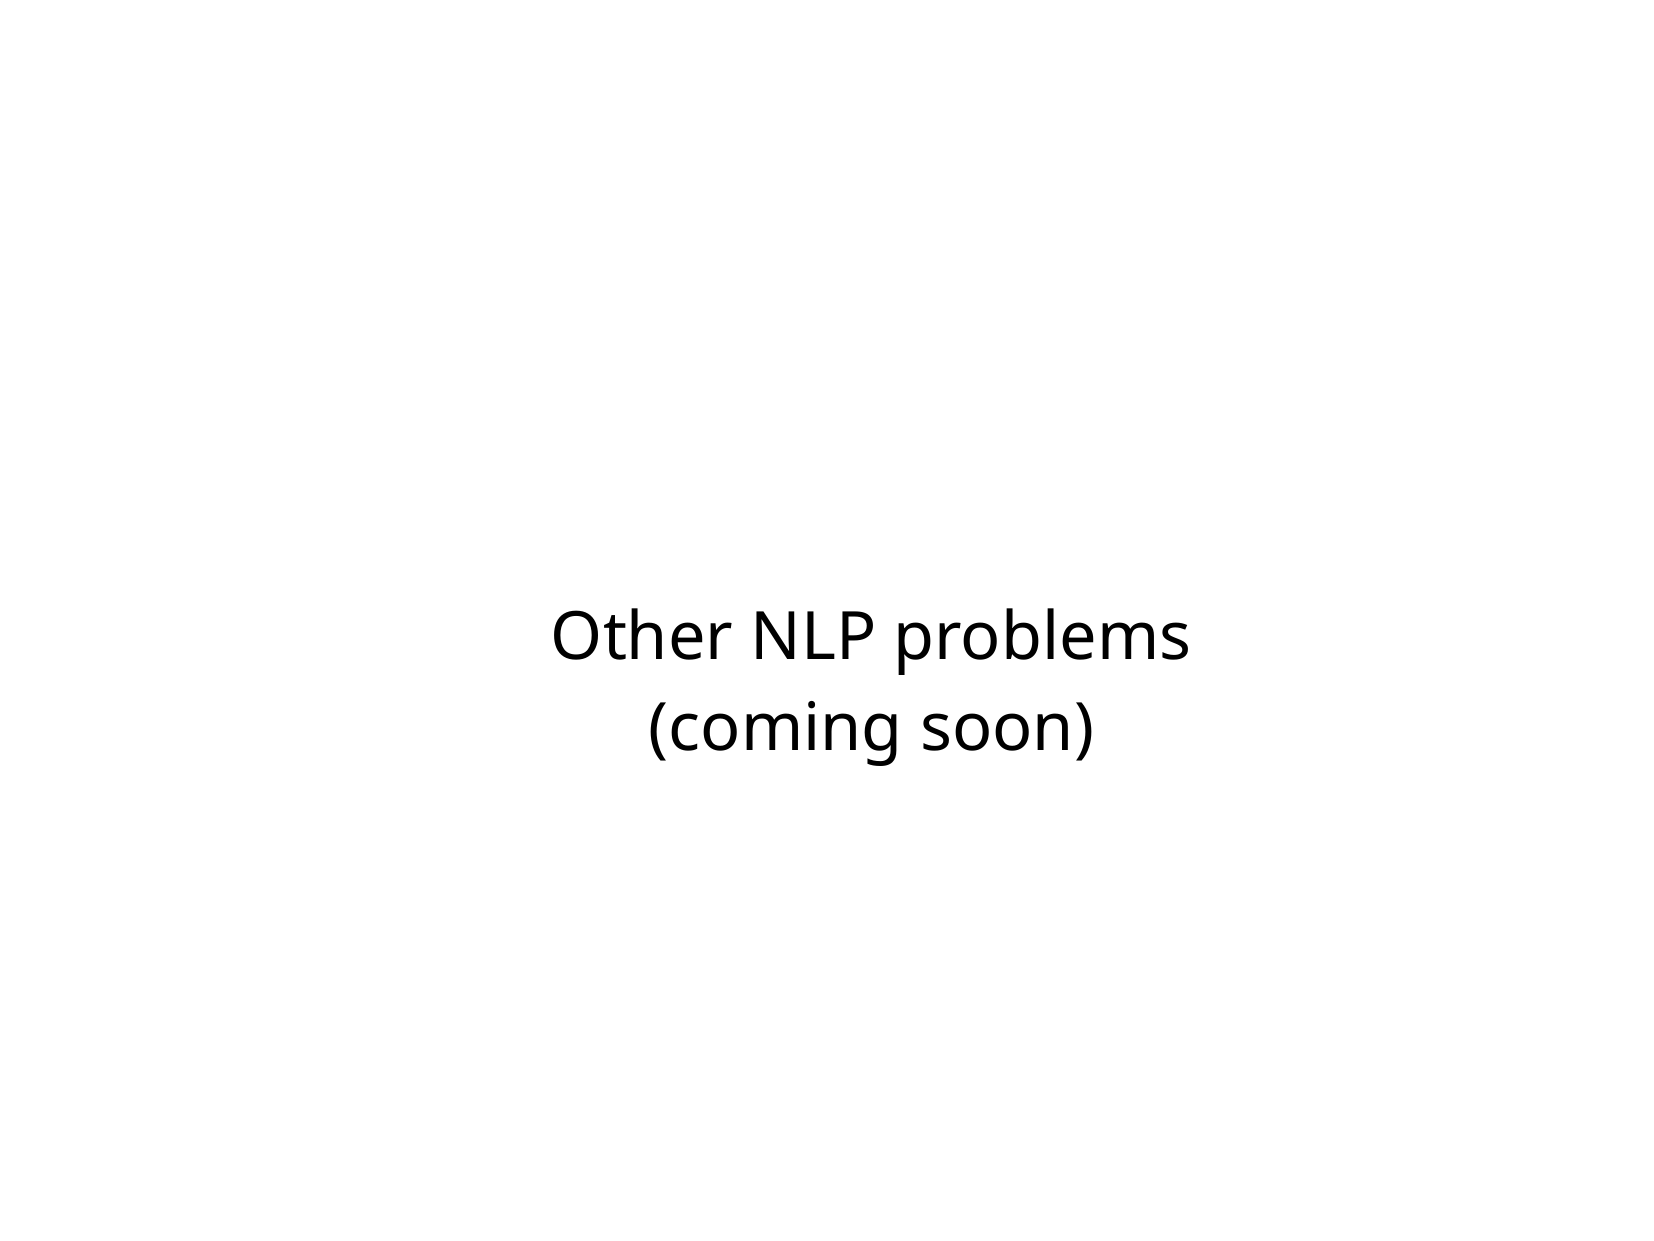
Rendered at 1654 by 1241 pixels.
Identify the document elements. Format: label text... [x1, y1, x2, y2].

text_box Other NLP problems (coming soon) [399, 580, 1344, 751]
